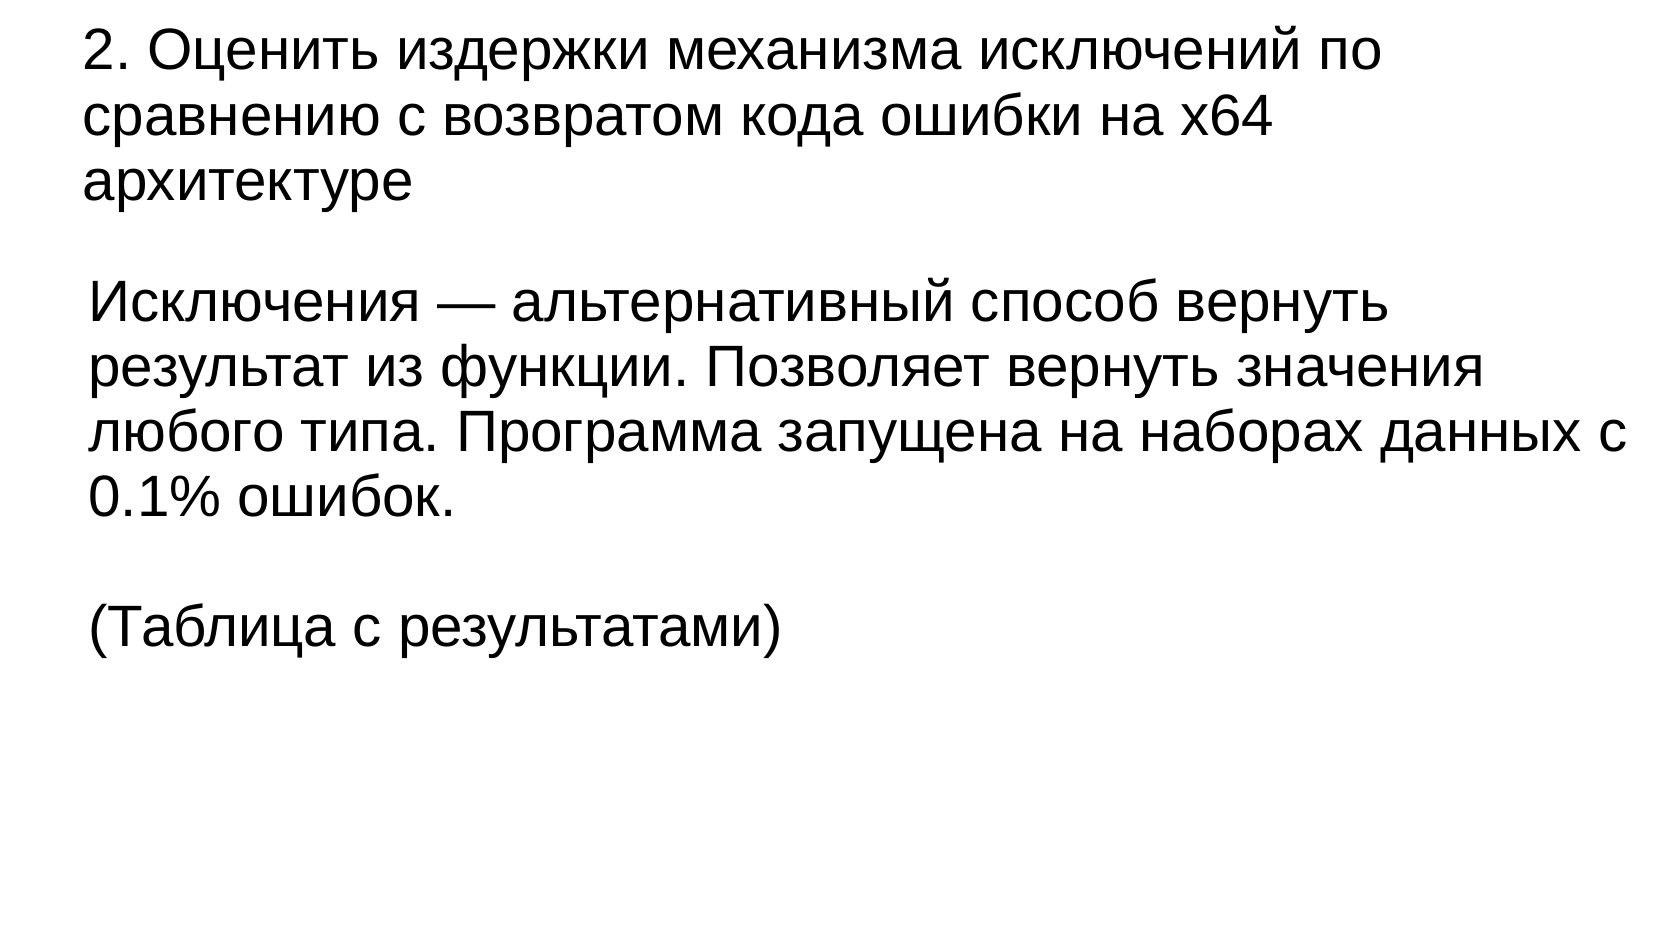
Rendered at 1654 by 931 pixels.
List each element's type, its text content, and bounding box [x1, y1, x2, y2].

subtitle Исключения — альтернативный способ вернуть результат из функции. Позволяет вернуть значения любого типа. Программа запущена на наборах данных с 0.1% ошибок. (Таблица с результатами) [88, 259, 1630, 799]
title 2. Оценить издержки механизма исключений по сравнению с возвратом кода ошибки на x64 архитектуре [82, 17, 1571, 213]
